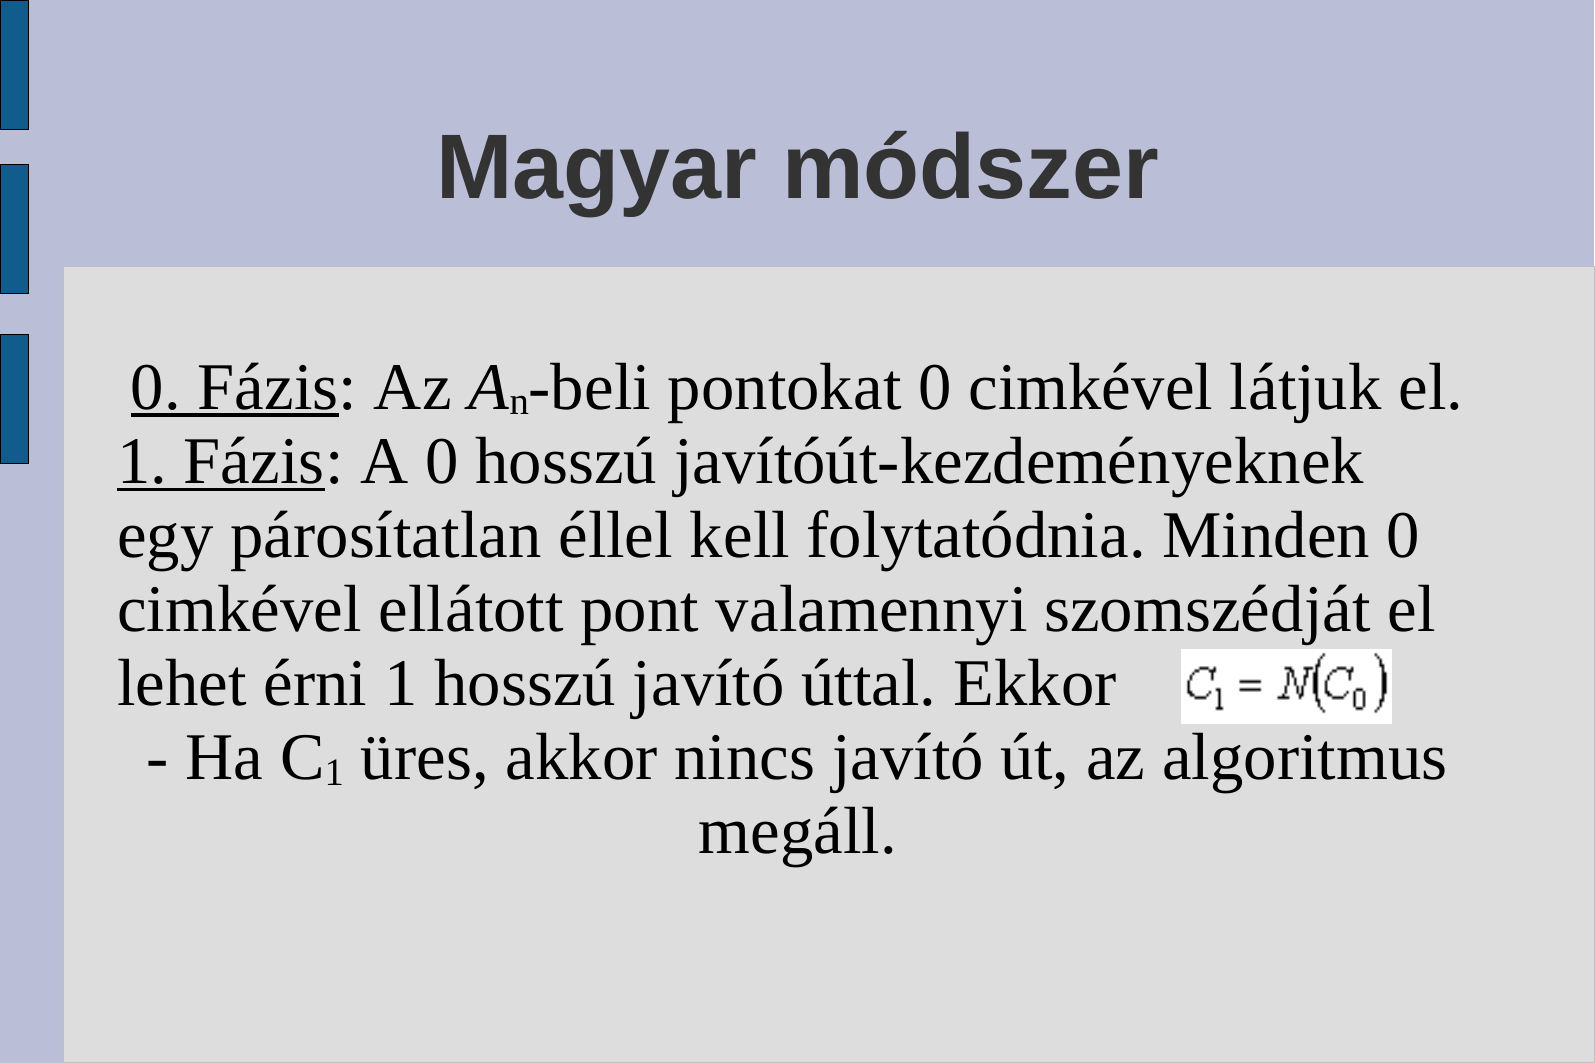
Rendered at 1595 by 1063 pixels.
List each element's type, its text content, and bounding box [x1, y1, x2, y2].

title Magyar módszer [117, 85, 1479, 249]
picture [1181, 649, 1392, 724]
subtitle 0. Fázis: Az An-beli pontokat 0 cimkével látjuk el. 1. Fázis: A 0 hosszú javítóút-kezdeményeknek egy párosítatlan éllel kell folytatódnia. Minden 0 cimkével ellátott pont valamennyi szomszédját el lehet érni 1 hosszú javító úttal. Ekkor . - Ha C1 üres, akkor nincs javító út, az algoritmus megáll. [117, 302, 1479, 990]
